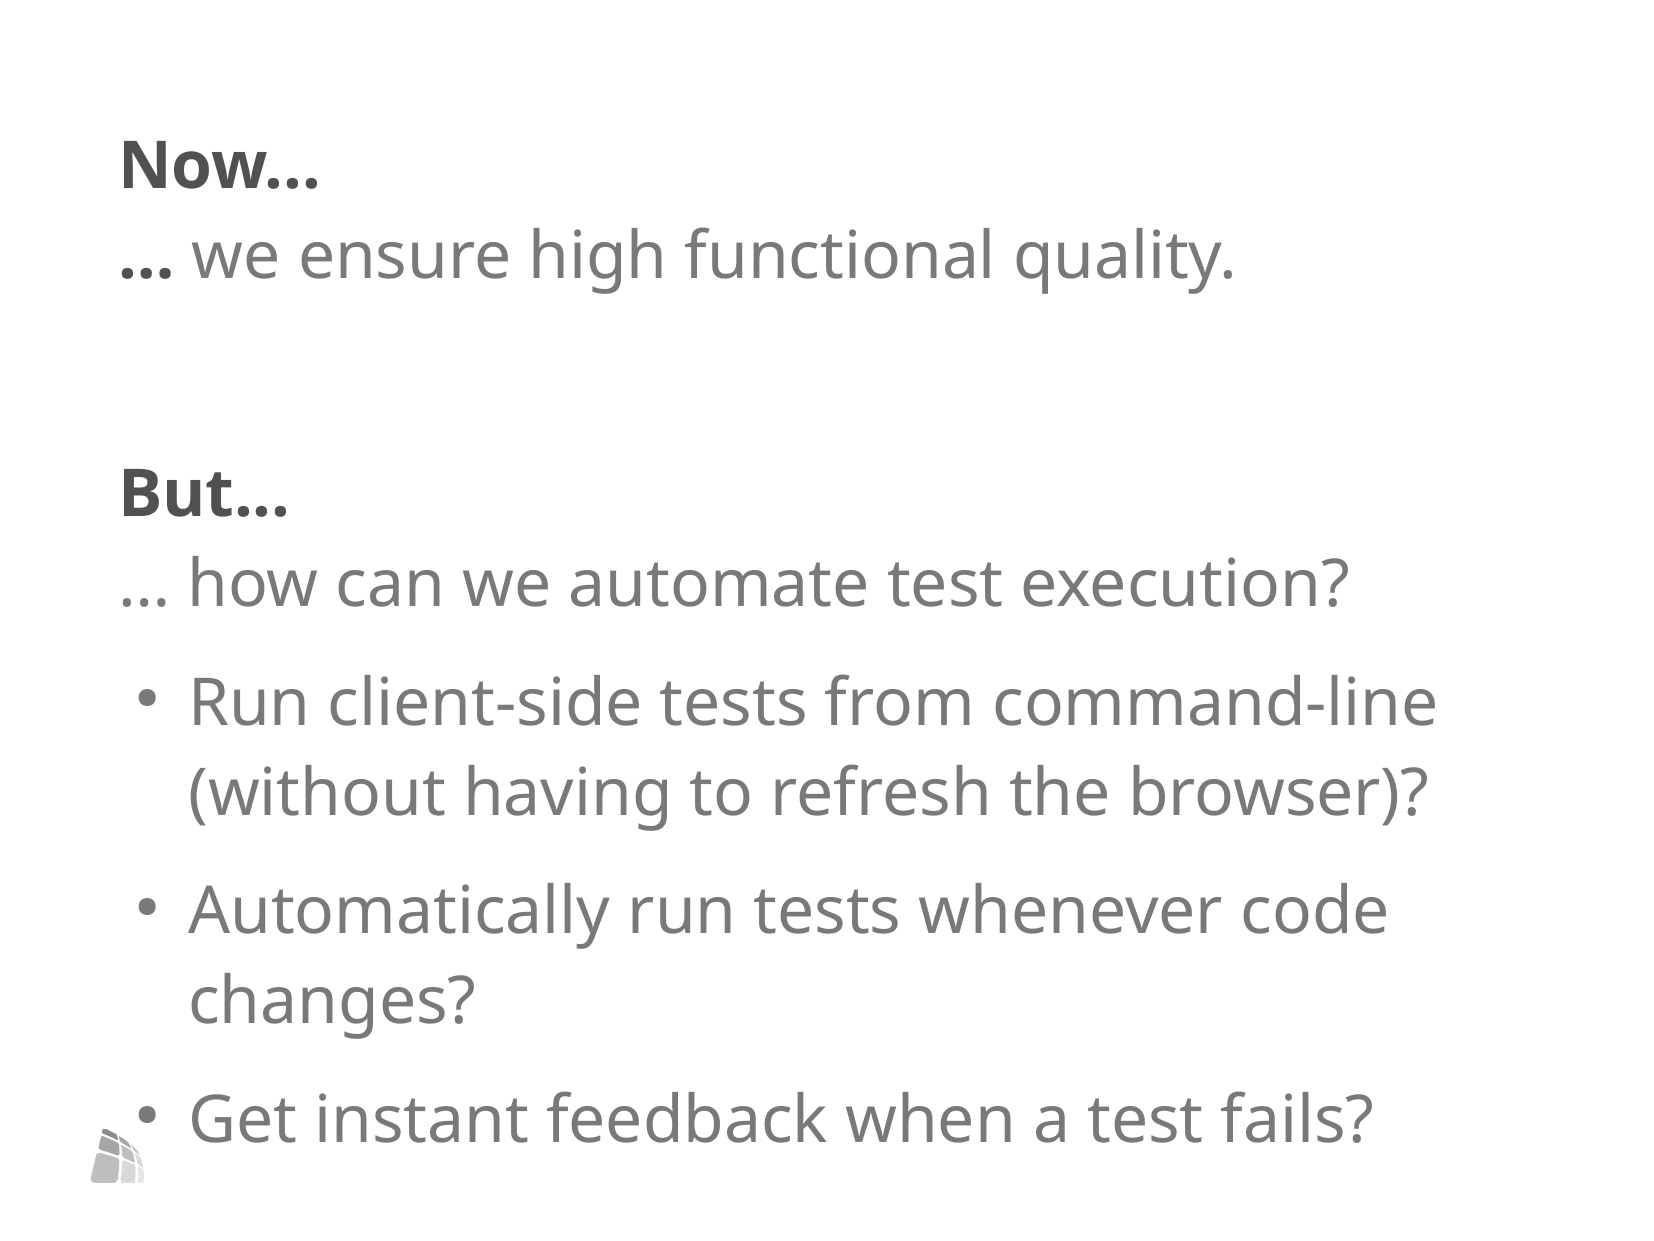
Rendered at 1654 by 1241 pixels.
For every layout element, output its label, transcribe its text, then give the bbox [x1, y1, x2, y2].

list Now... … we ensure high functional quality. But... … how can we automate test execution? Run client-side tests from command-line (without having to refresh the browser)? Automatically run tests whenever code changes? Get instant feedback when a test fails? [118, 118, 1536, 1170]
picture [82, 1129, 144, 1183]
